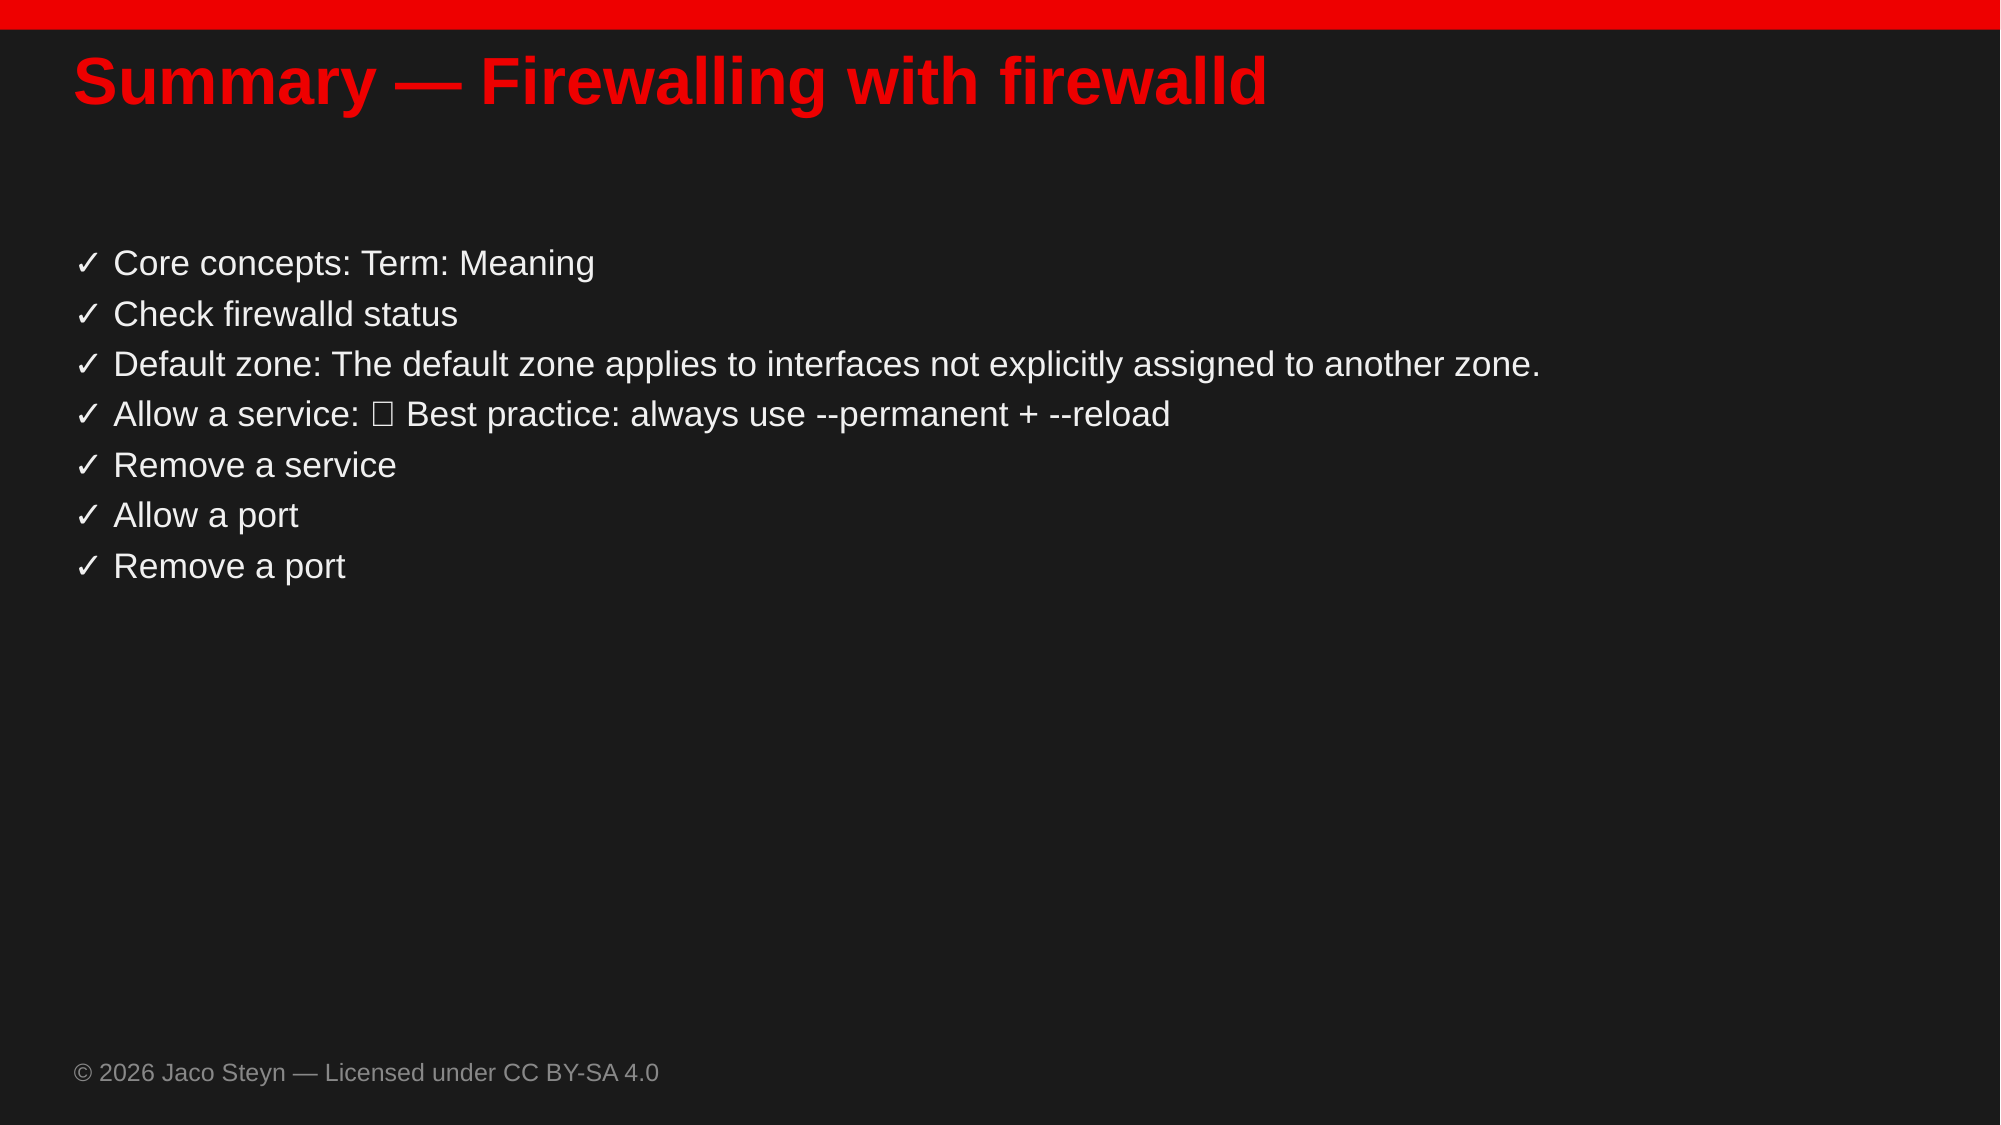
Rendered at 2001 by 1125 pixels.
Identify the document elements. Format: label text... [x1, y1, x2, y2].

text_box ✓ Core concepts: Term: Meaning ✓ Check firewalld status ✓ Default zone: The default zone applies to interfaces not explicitly assigned to another zone. ✓ Allow a service: 💡 Best practice: always use --permanent + --reload ✓ Remove a service ✓ Allow a port ✓ Remove a port [59, 236, 1942, 1037]
text_box Summary — Firewalling with firewalld [59, 36, 1942, 208]
text_box [0, 0, 2001, 30]
text_box © 2026 Jaco Steyn — Licensed under CC BY-SA 4.0 [59, 1051, 1942, 1093]
